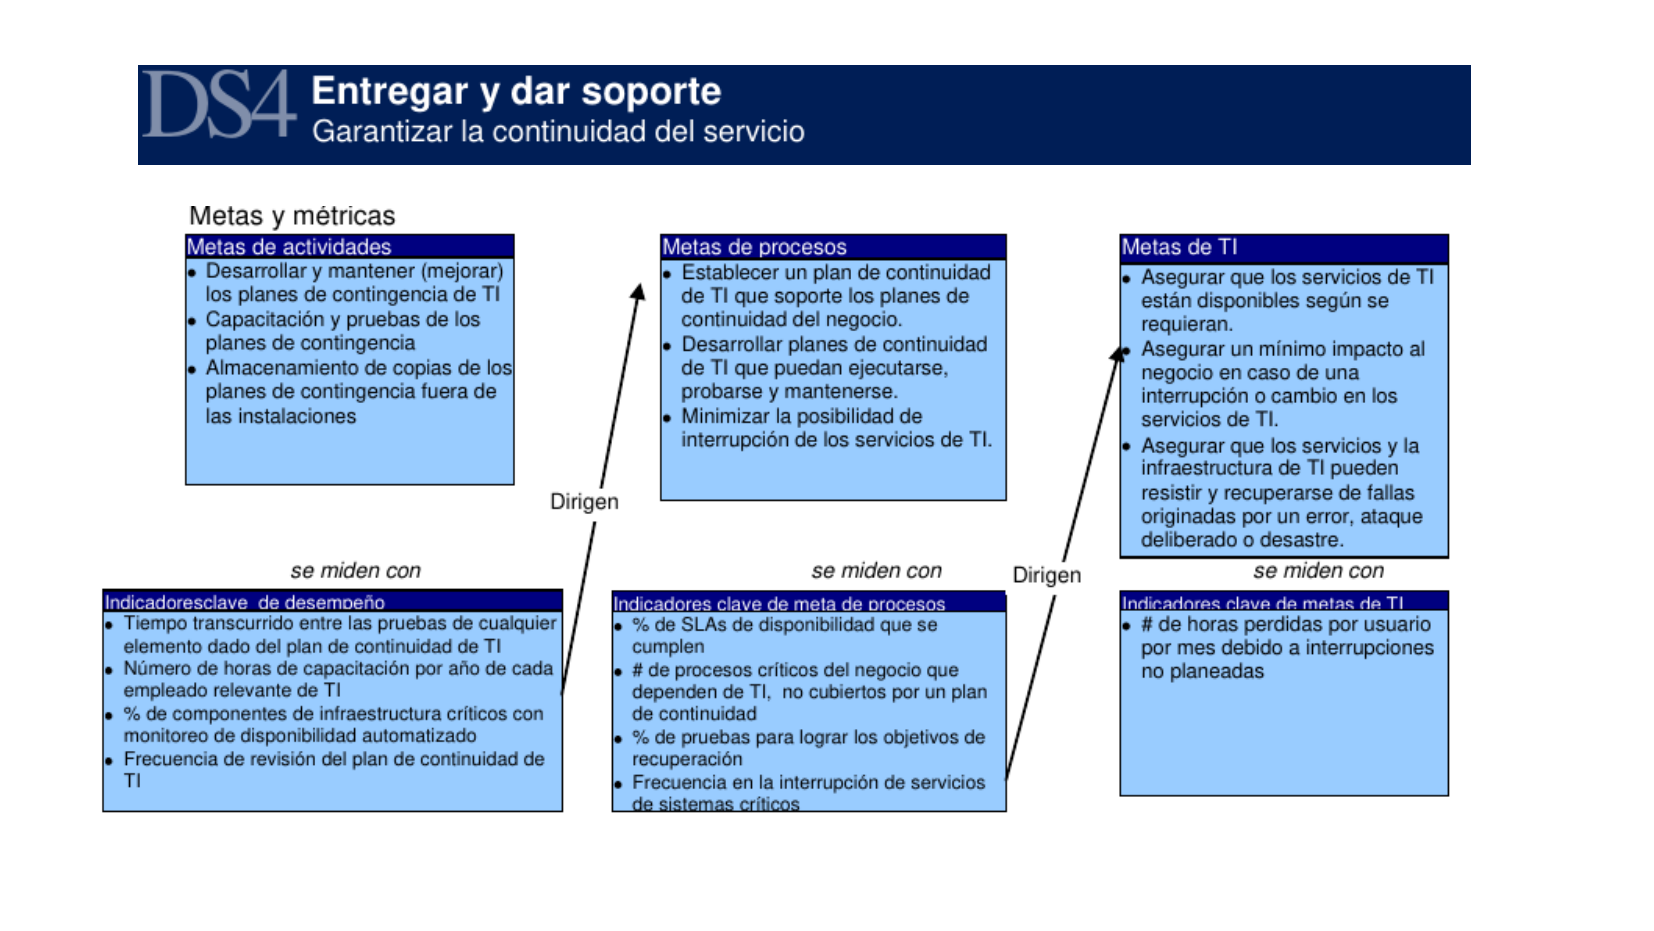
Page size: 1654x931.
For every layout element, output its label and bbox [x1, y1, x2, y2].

picture [90, 206, 1487, 826]
picture [138, 65, 1471, 166]
